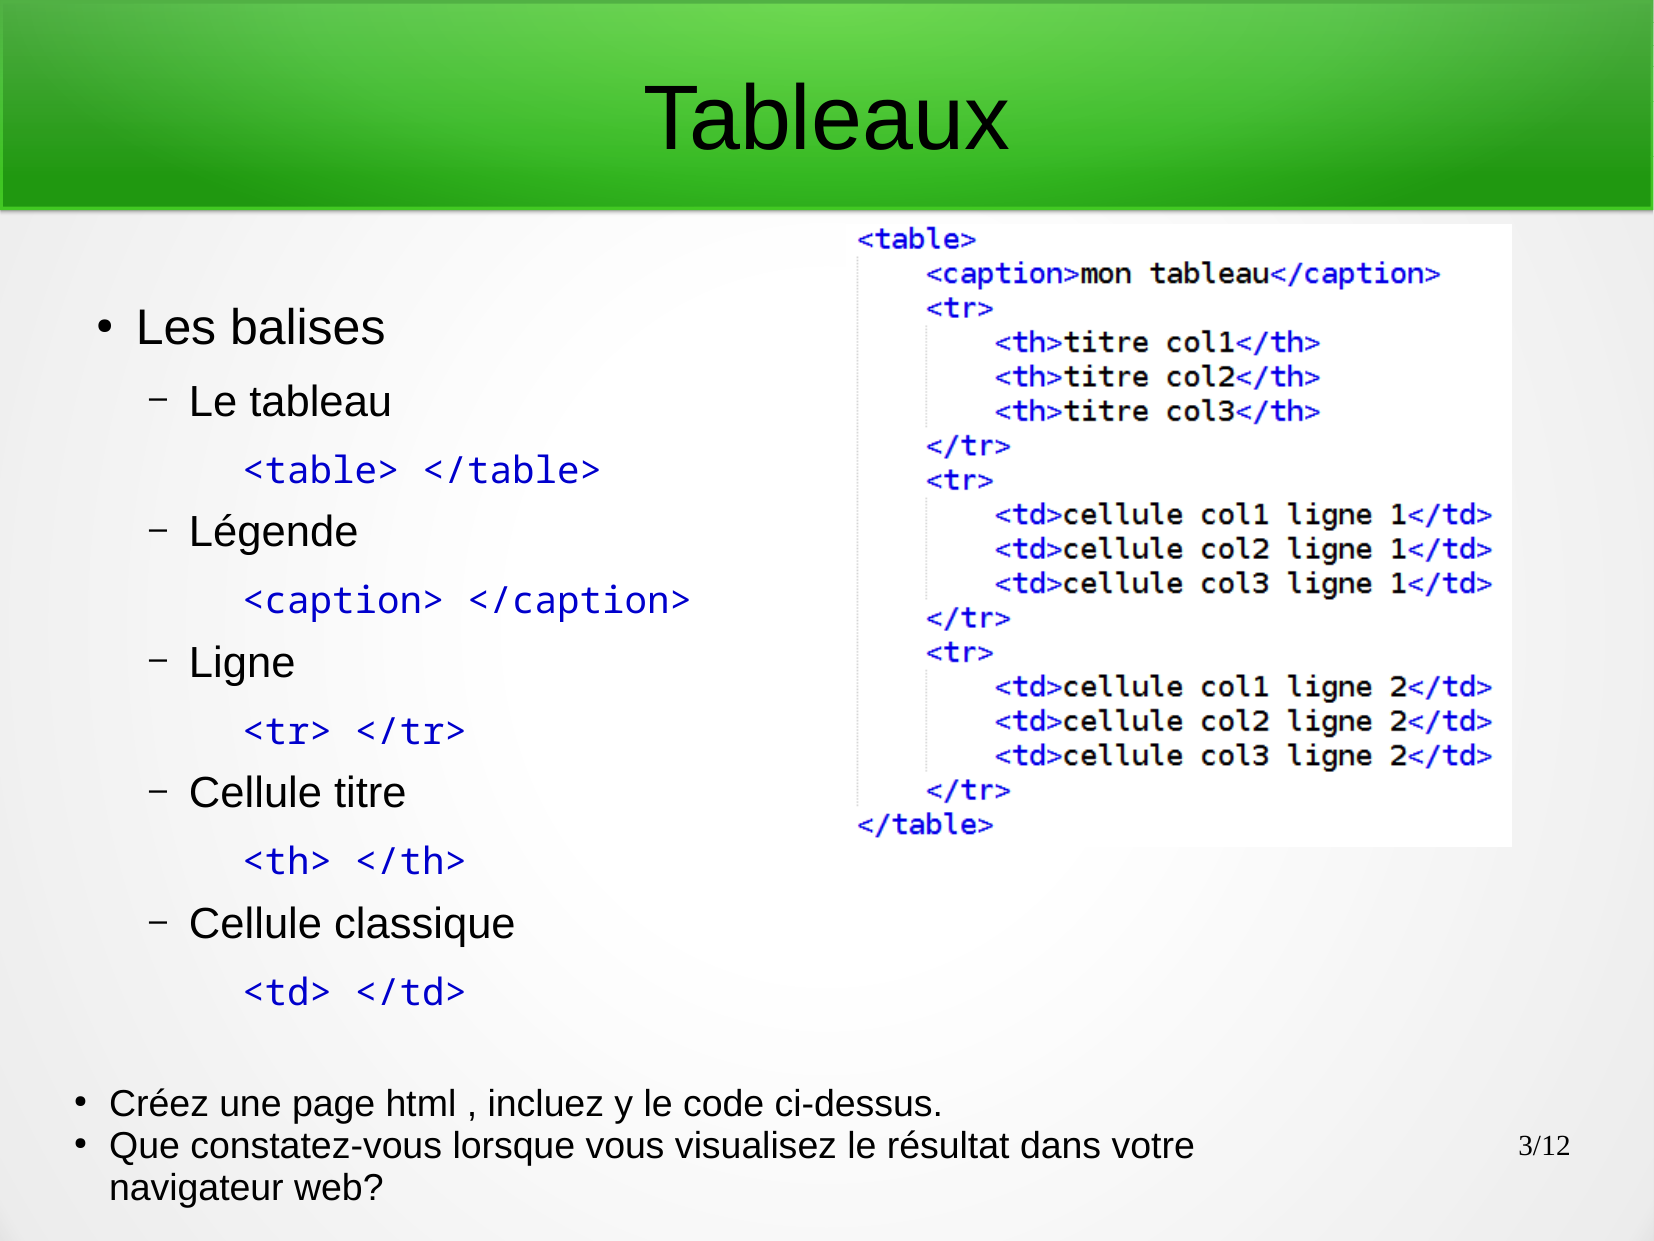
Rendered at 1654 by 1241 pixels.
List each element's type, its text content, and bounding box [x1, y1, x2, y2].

picture [846, 224, 1512, 847]
list Les balises Le tableau <table> </table> Légende <caption> </caption> Ligne <tr> </tr> Cellule titre <th> </th> Cellule classique <td> </td> [82, 299, 1571, 1019]
text_box Créez une page html , incluez y le code ci-dessus. Que constatez-vous lorsque vous visualisez le résultat dans votre navigateur web? [59, 1074, 1382, 1216]
title Tableaux [82, 47, 1571, 189]
